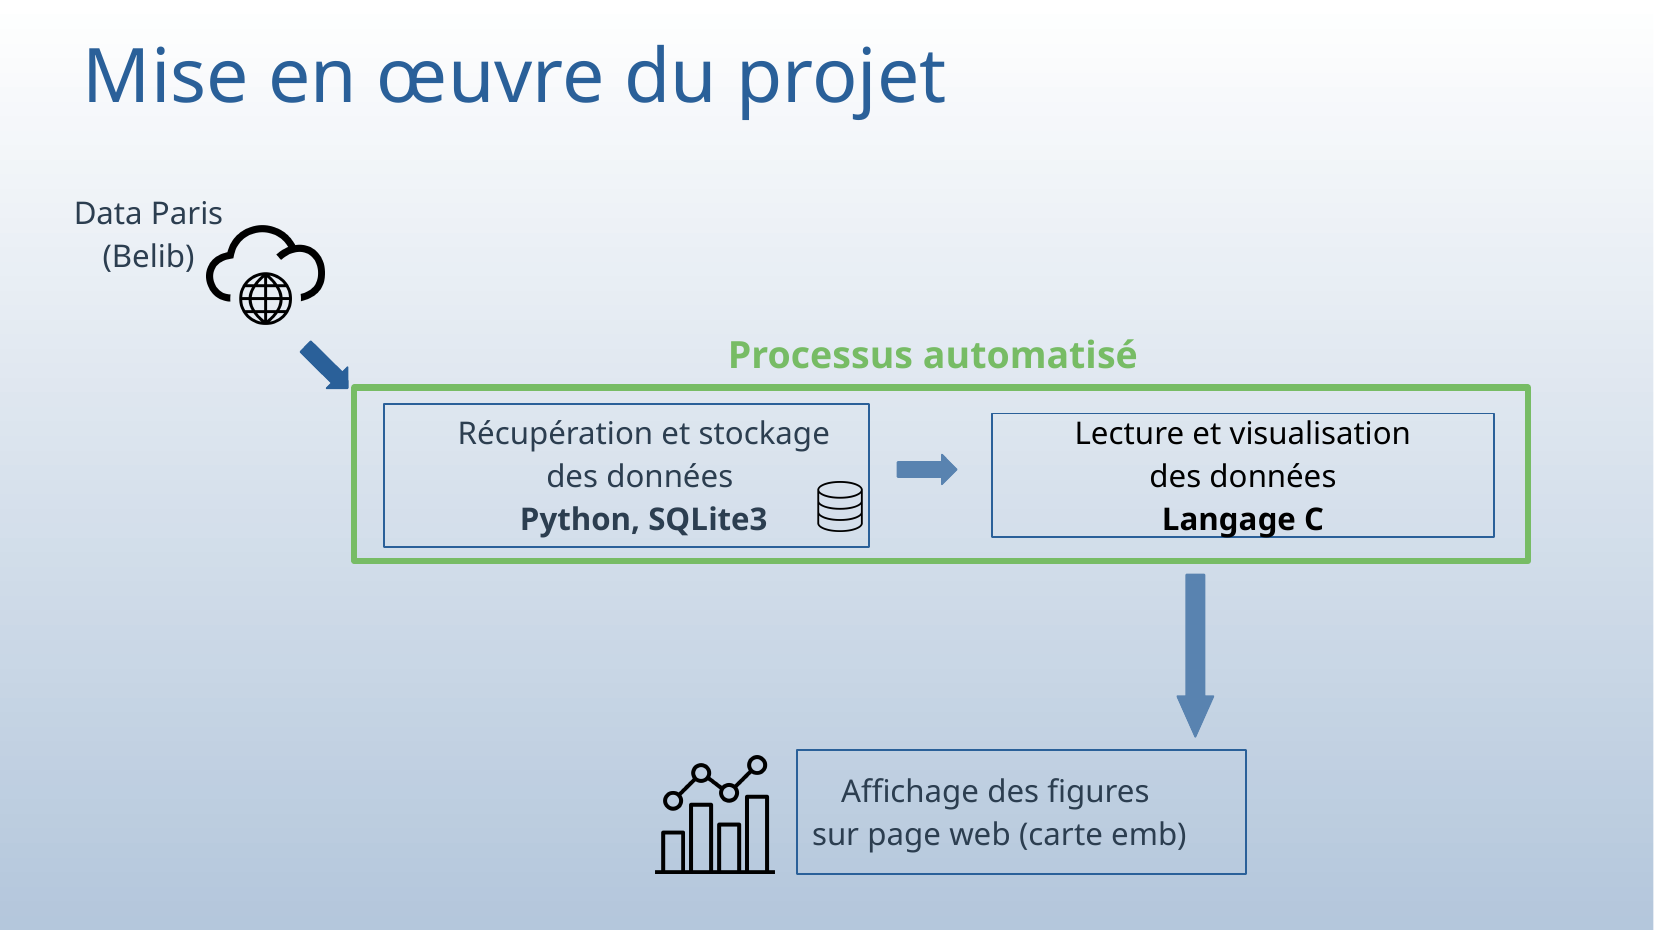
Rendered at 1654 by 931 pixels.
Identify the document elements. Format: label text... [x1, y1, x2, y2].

text_box Récupération et stockage des données Python, SQLite3 [383, 413, 869, 537]
title Mise en œuvre du projet [82, 0, 1571, 151]
text_box [59, 224, 1595, 931]
text_box Data Paris (Belib) [59, 171, 266, 296]
text_box Lecture et visualisation des données Langage C [992, 413, 1495, 538]
picture [655, 755, 775, 875]
picture [206, 225, 325, 325]
text_box Affichage des figures sur page web (carte emb) [797, 750, 1247, 874]
text_box Processus automatisé [637, 324, 1229, 384]
picture [815, 481, 865, 532]
